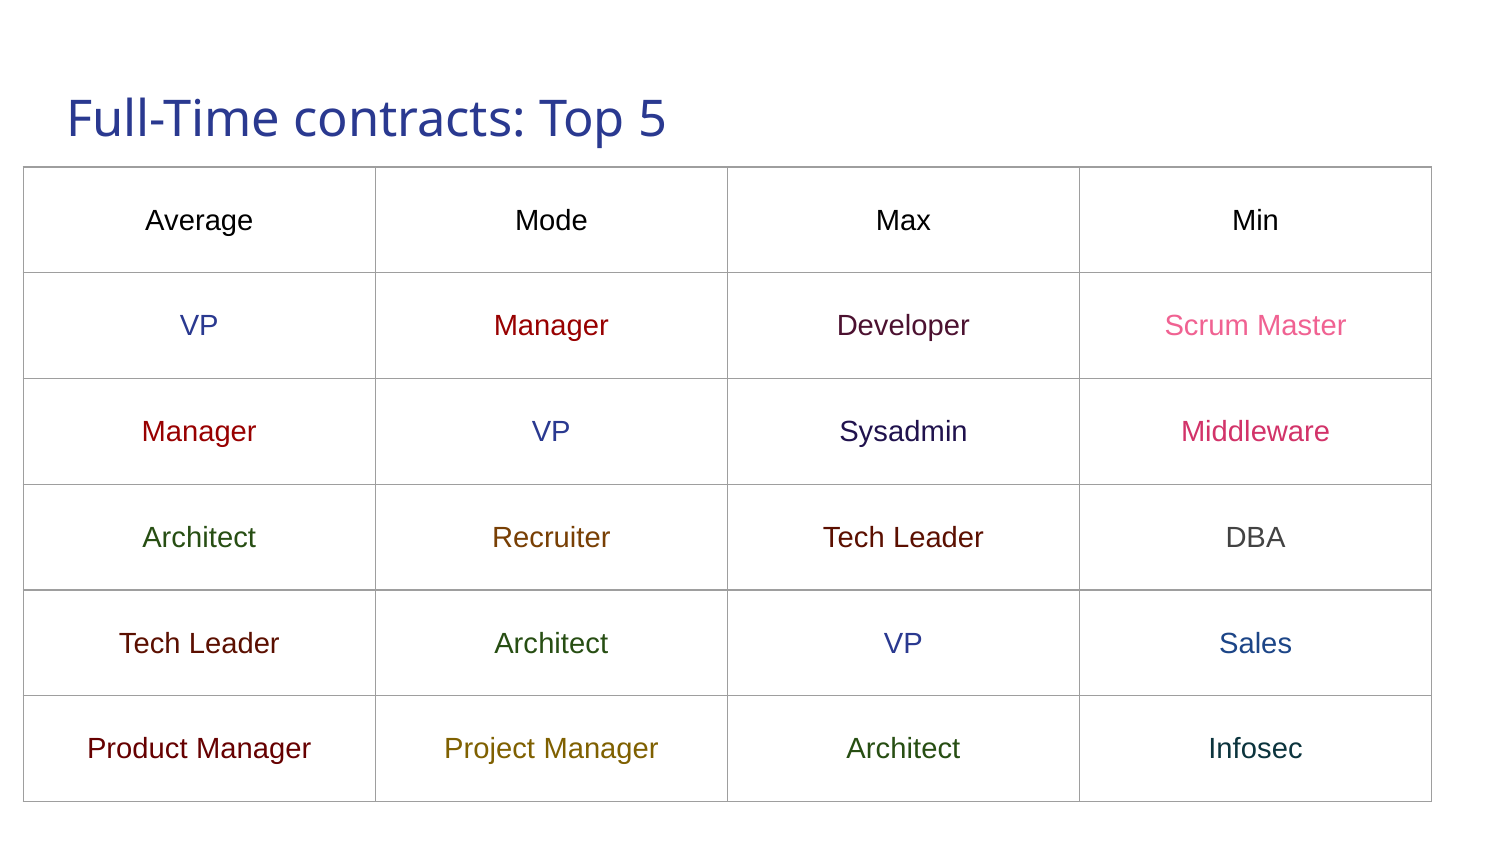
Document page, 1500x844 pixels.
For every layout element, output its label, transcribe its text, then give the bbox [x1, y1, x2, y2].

table_header Average [24, 168, 375, 272]
table_cell Tech Leader [24, 591, 375, 695]
table_cell Project Manager [376, 696, 727, 801]
table_cell Developer [728, 273, 1079, 378]
table_cell DBA [1080, 485, 1431, 589]
table_cell Middleware [1080, 379, 1431, 484]
table_cell VP [24, 273, 375, 378]
table_cell Sysadmin [728, 379, 1079, 484]
table_cell Manager [24, 379, 375, 484]
table_cell VP [728, 591, 1079, 695]
table_cell Architect [24, 485, 375, 589]
title Full-Time contracts: Top 5 [51, 67, 1449, 167]
table_cell Scrum Master [1080, 273, 1431, 378]
table_cell Infosec [1080, 696, 1431, 801]
table_cell Architect [376, 591, 727, 695]
table_cell Manager [376, 273, 727, 378]
table_cell Sales [1080, 591, 1431, 695]
table_cell Recruiter [376, 485, 727, 589]
table_cell Product Manager [24, 696, 375, 801]
table_cell VP [376, 379, 727, 484]
table_header Max [728, 168, 1079, 272]
table_header Min [1080, 168, 1431, 272]
table_cell Architect [728, 696, 1079, 801]
table_header Mode [376, 168, 727, 272]
table_cell Tech Leader [728, 485, 1079, 589]
